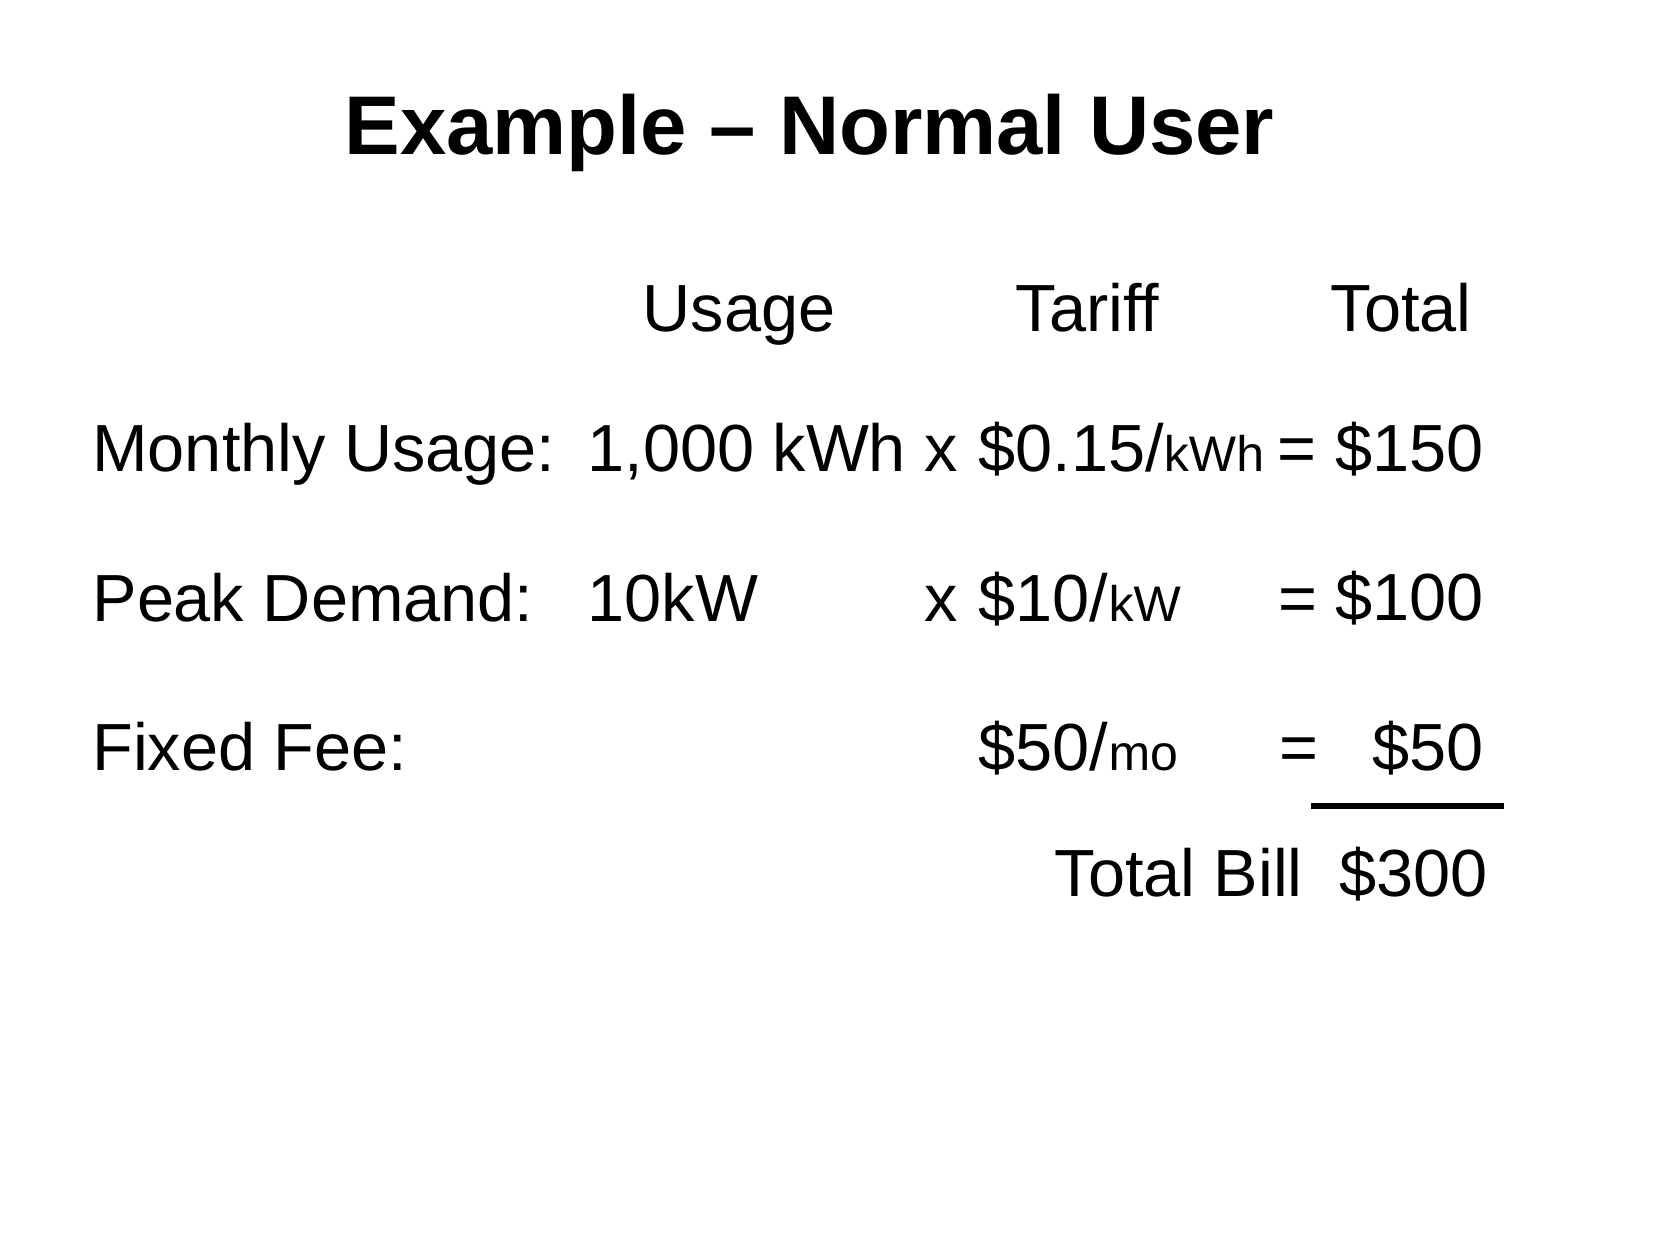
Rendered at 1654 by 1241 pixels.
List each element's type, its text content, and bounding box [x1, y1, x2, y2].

text_box Total [1316, 263, 1487, 373]
text_box Usage [627, 263, 851, 373]
text_box Tariff [1001, 263, 1174, 373]
text_box Example – Normal User [330, 71, 1290, 181]
text_box Monthly Usage: Peak Demand: Fixed Fee: [77, 403, 572, 793]
text_box $0.15/kWh = $10/kW = $50/mo = [964, 403, 1335, 793]
text_box Total Bill $300 [1040, 829, 1504, 919]
text_box $150 $100 $50 [1320, 403, 1500, 792]
text_box 1,000 kWh x 10kW x [572, 403, 964, 644]
